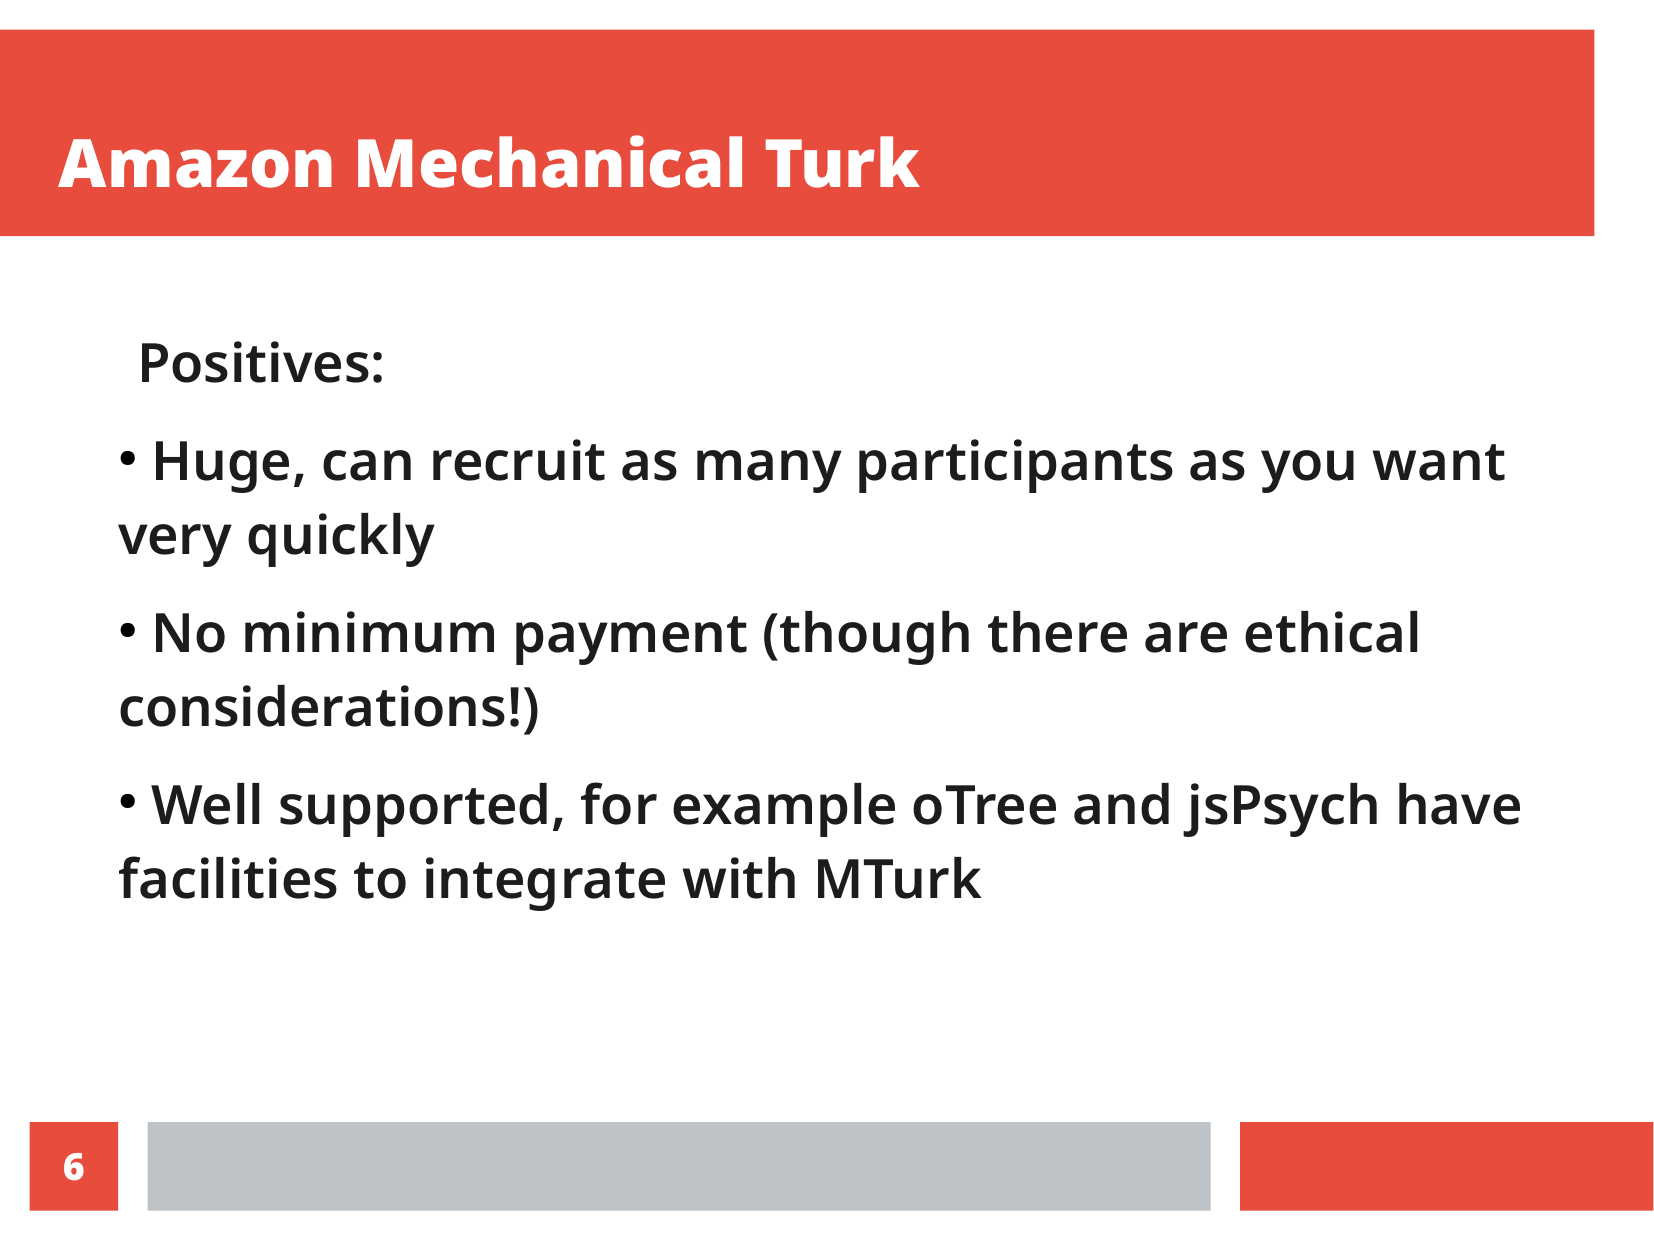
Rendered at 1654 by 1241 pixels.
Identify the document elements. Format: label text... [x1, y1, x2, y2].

list Positives: Huge, can recruit as many participants as you want very quickly No minimum payment (though there are ethical considerations!) Well supported, for example oTree and jsPsych have facilities to integrate with MTurk [59, 324, 1565, 1093]
title Amazon Mechanical Turk [59, 59, 1595, 207]
